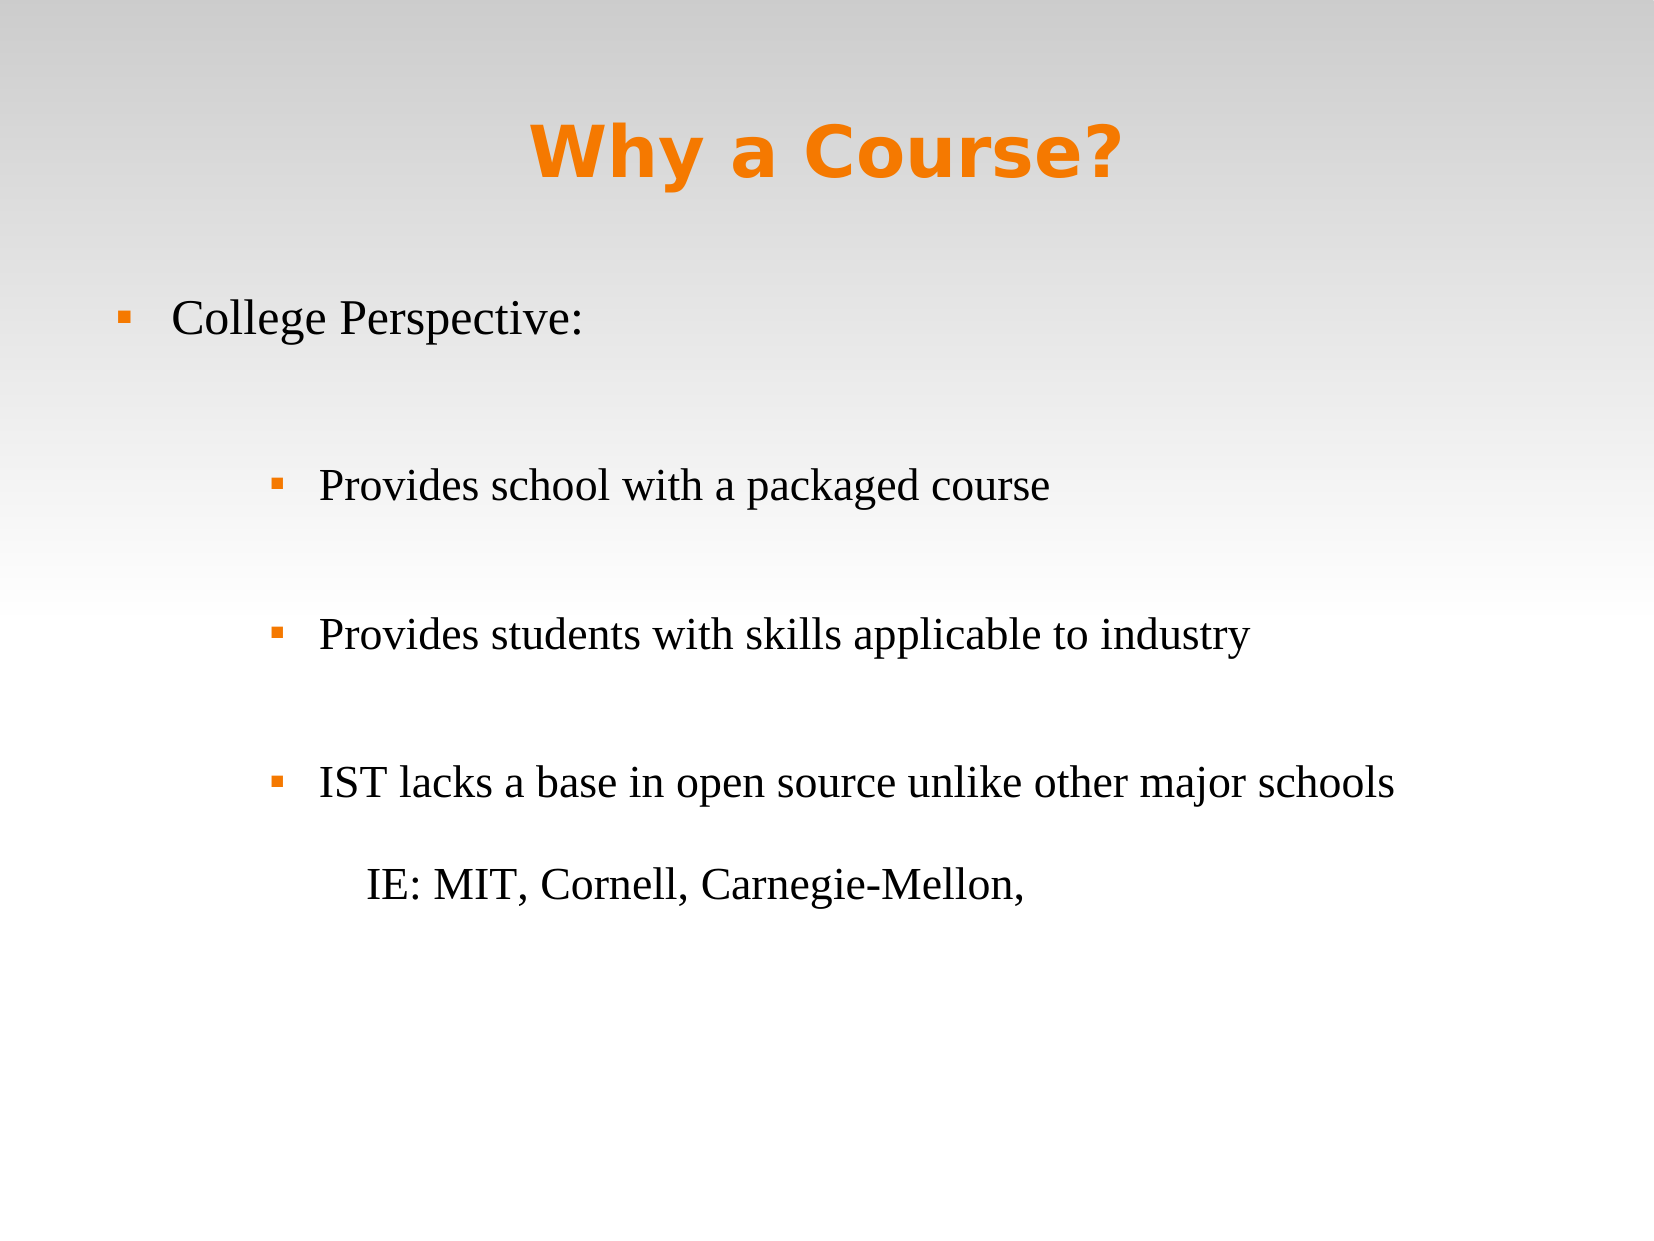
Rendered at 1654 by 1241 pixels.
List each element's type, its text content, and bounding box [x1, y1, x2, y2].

title Why a Course? [82, 49, 1571, 257]
list College Perspective: Provides school with a packaged course Provides students with skills applicable to industry IST lacks a base in open source unlike other major schools IE: MIT, Cornell, Carnegie-Mellon, [82, 290, 1571, 1109]
